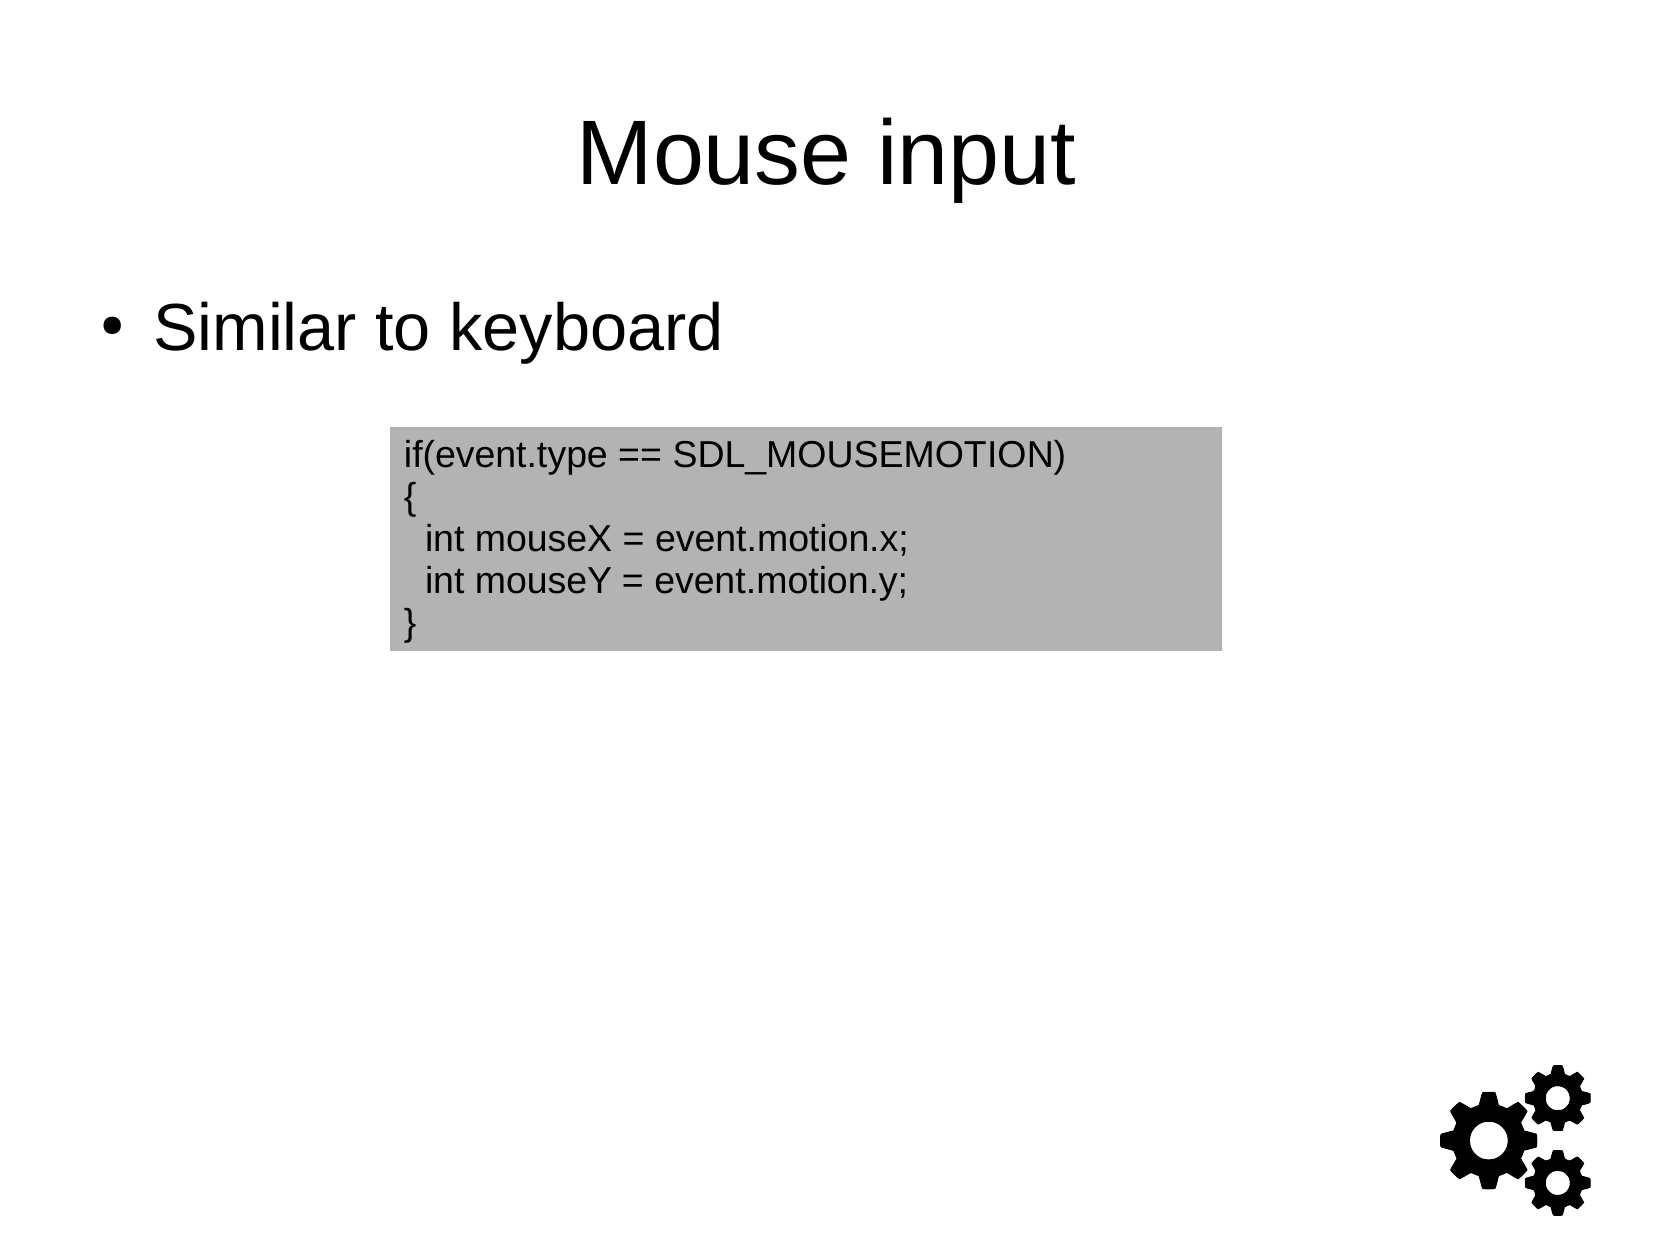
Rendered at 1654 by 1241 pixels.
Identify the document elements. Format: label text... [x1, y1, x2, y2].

title Mouse input [82, 49, 1571, 257]
list Similar to keyboard [82, 290, 1571, 1010]
table_header if(event.type == SDL_MOUSEMOTION) { int mouseX = event.motion.x; int mouseY = event.motion.y; } [390, 427, 1222, 651]
picture [1440, 1065, 1591, 1216]
